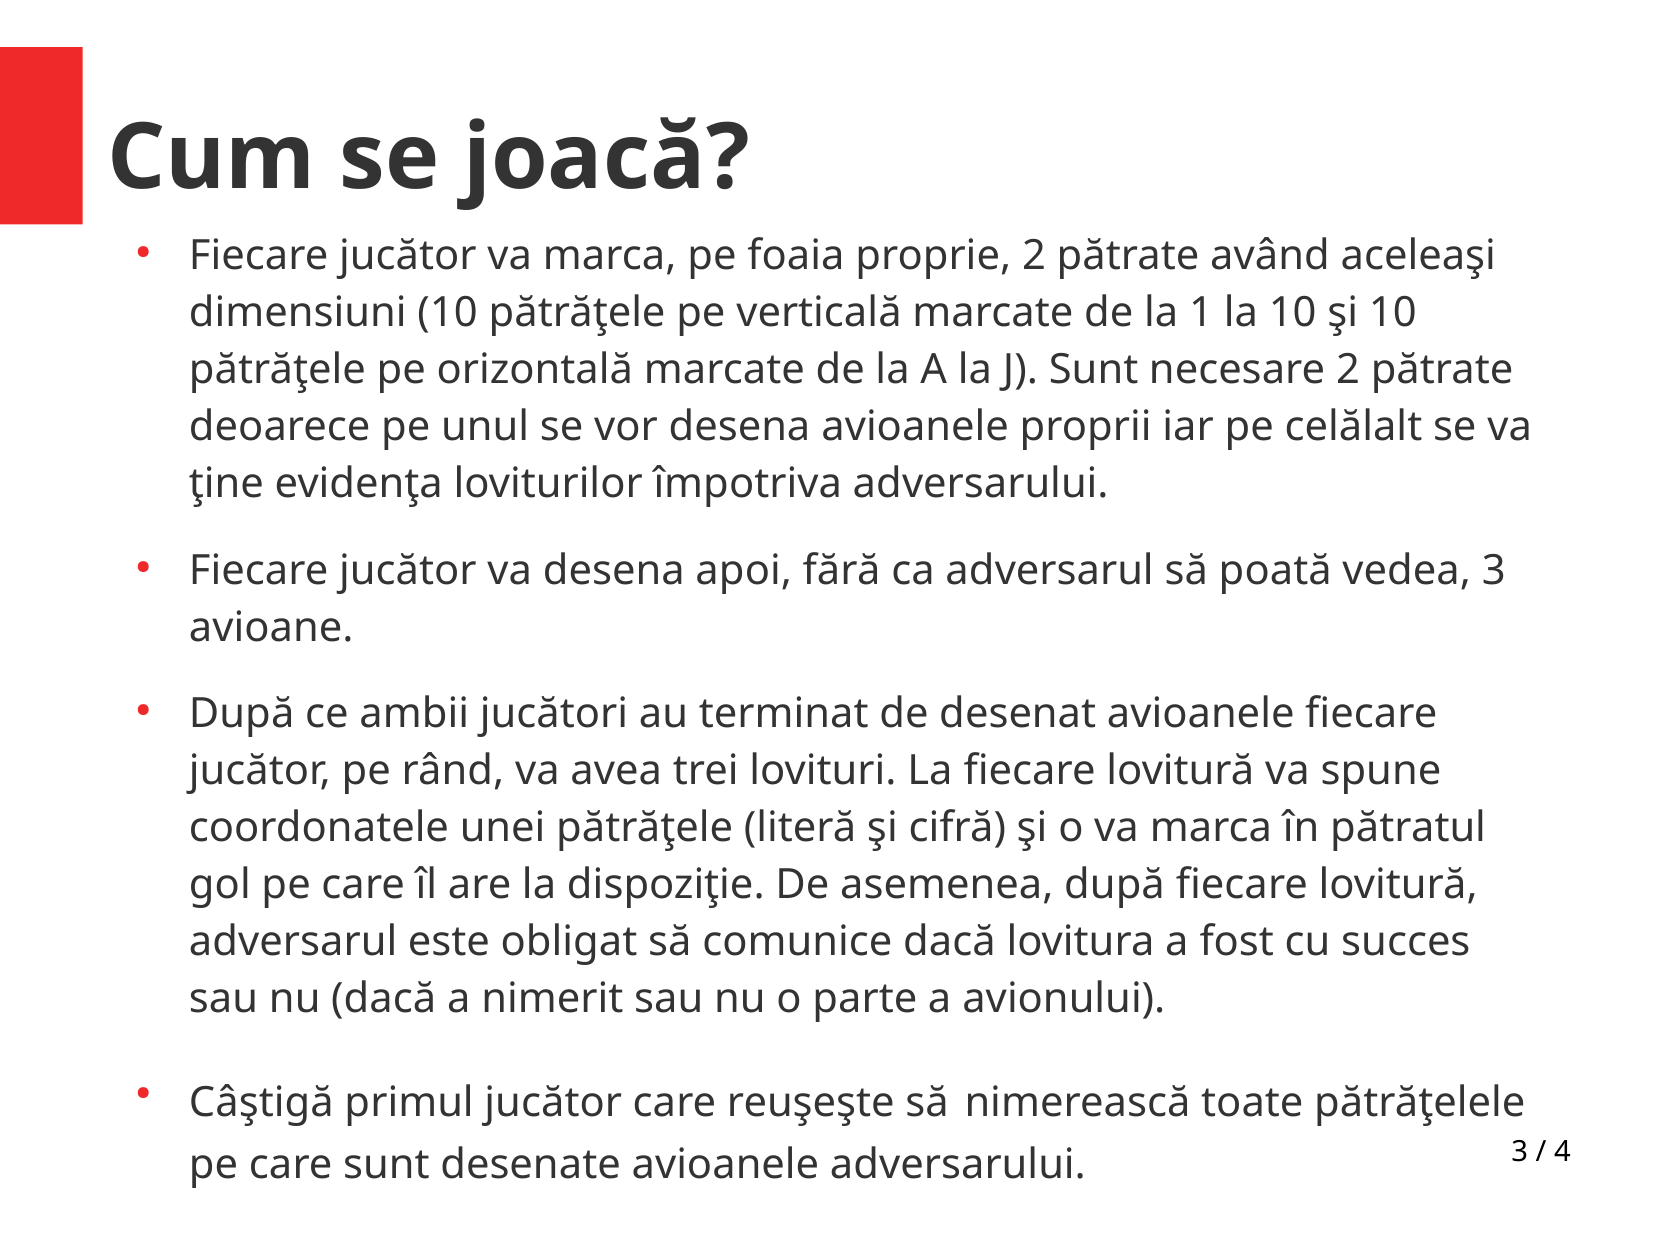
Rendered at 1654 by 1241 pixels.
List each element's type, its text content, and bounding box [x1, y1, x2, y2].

list Fiecare jucător va marca, pe foaia proprie, 2 pătrate având aceleaşi dimensiuni (10 pătrăţele pe verticală marcate de la 1 la 10 şi 10 pătrăţele pe orizontală marcate de la A la J). Sunt necesare 2 pătrate deoarece pe unul se vor desena avioanele proprii iar pe celălalt se va ţine evidenţa loviturilor împotriva adversarului. Fiecare jucător va desena apoi, fără ca adversarul să poată vedea, 3 avioane. După ce ambii jucători au terminat de desenat avioanele fiecare jucător, pe rând, va avea trei lovituri. La fiecare lovitură va spune coordonatele unei pătrăţele (literă şi cifră) şi o va marca în pătratul gol pe care îl are la dispoziţie. De asemenea, după fiecare lovitură, adversarul este obligat să comunice dacă lovitura a fost cu succes sau nu (dacă a nimerit sau nu o parte a avionului). Câştigă primul jucător care reuşeşte să nimerească toate pătrăţelele pe care sunt desenate avioanele adversarului. [118, 225, 1536, 1066]
title Cum se joacă? [107, 49, 1561, 257]
